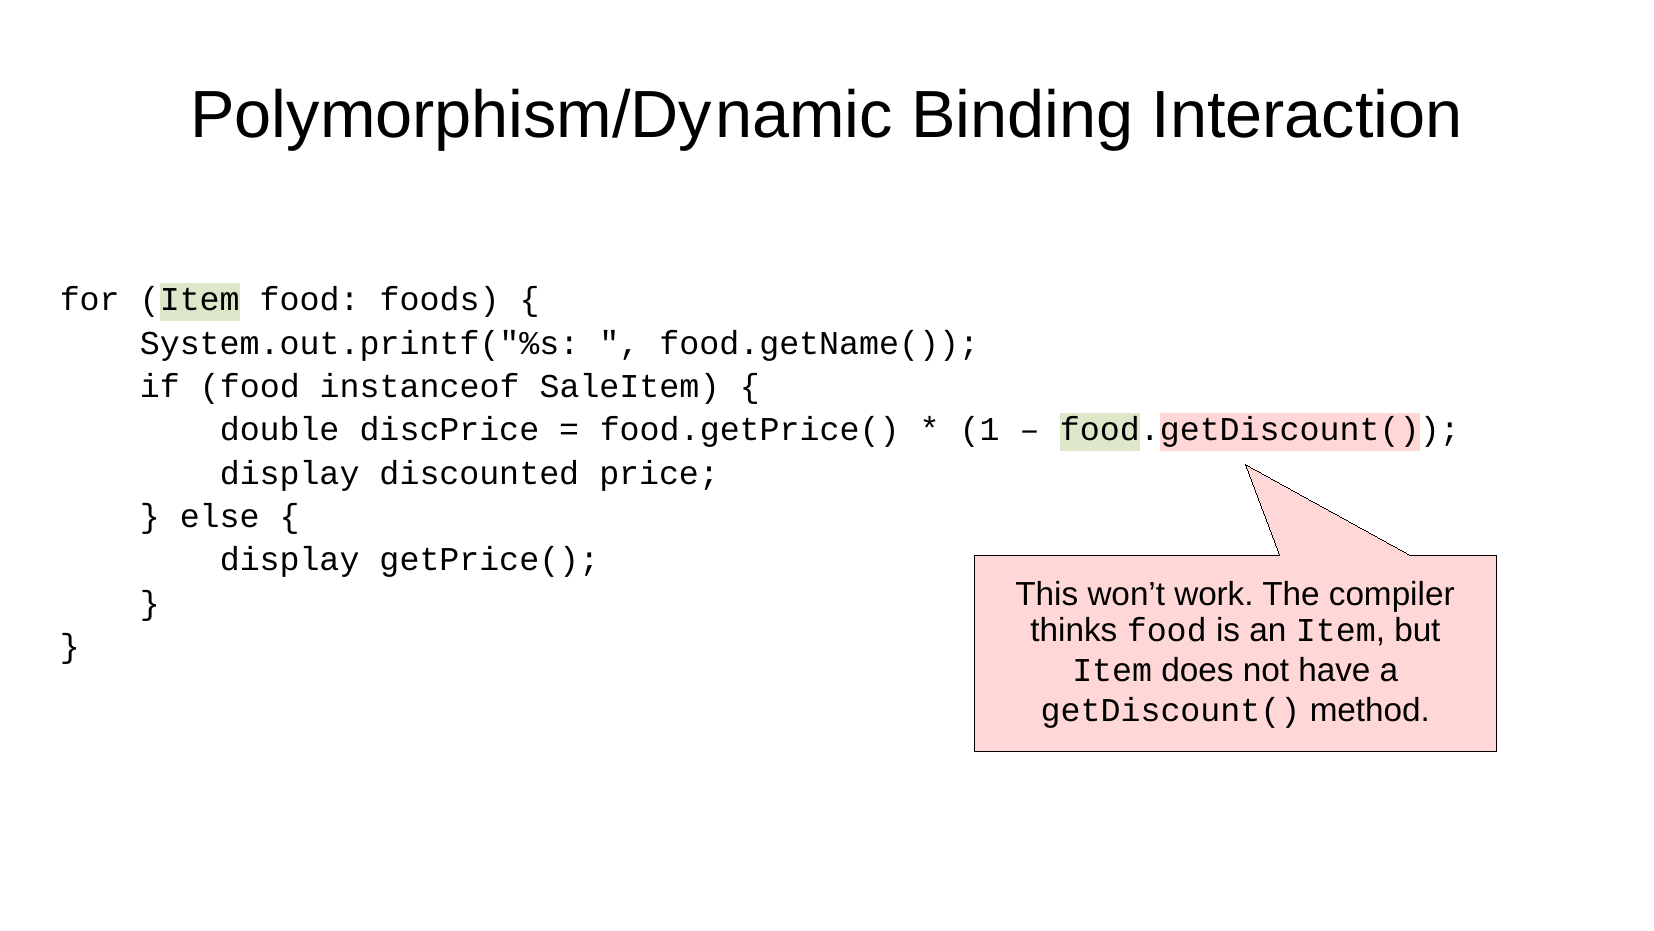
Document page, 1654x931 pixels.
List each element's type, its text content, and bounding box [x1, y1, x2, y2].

text_box This won’t work. The compiler thinks food is an Item, but Item does not have a getDiscount() method. [974, 464, 1497, 752]
title Polymorphism/Dy namic Binding Interaction [82, 37, 1571, 193]
text_box for (Item food: foods) { System.out.printf("%s: ", food.getName()); if (food instanceof SaleItem) { double discPrice = food.getPrice() * (1 – food.getDiscount()); display discounted price; } else { display getPrice(); } } [45, 270, 1549, 734]
